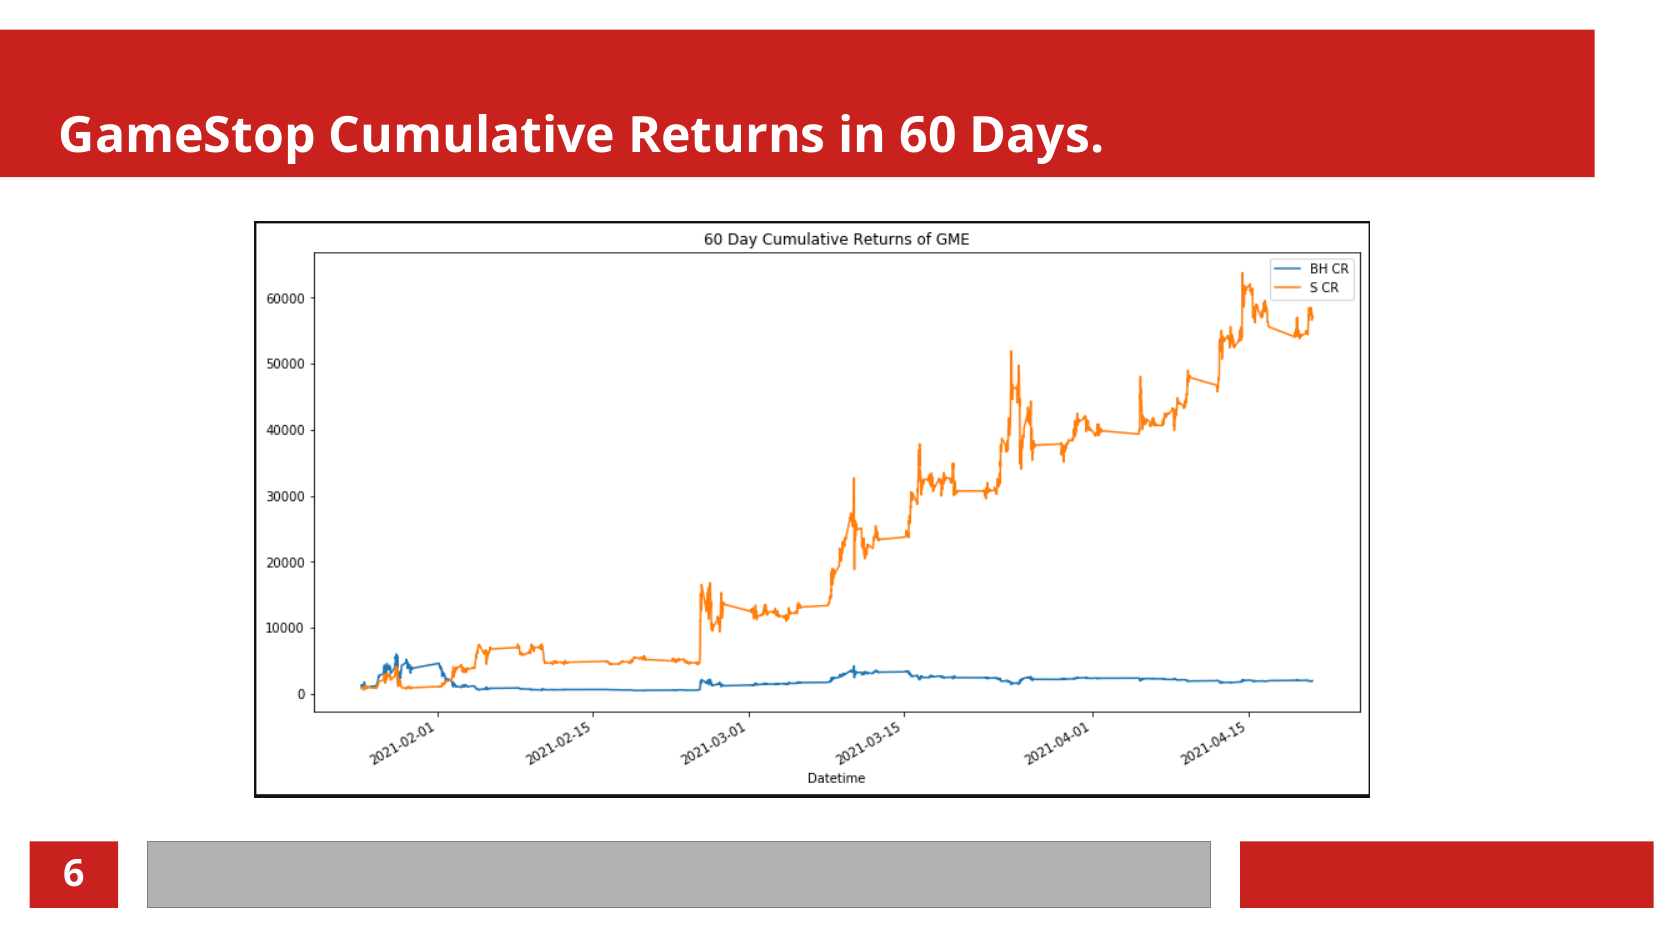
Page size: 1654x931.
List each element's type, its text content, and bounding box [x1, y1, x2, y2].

title GameStop Cumulative Returns in 60 Days. [59, 44, 1595, 163]
picture [254, 221, 1370, 798]
text_box [0, 841, 178, 908]
